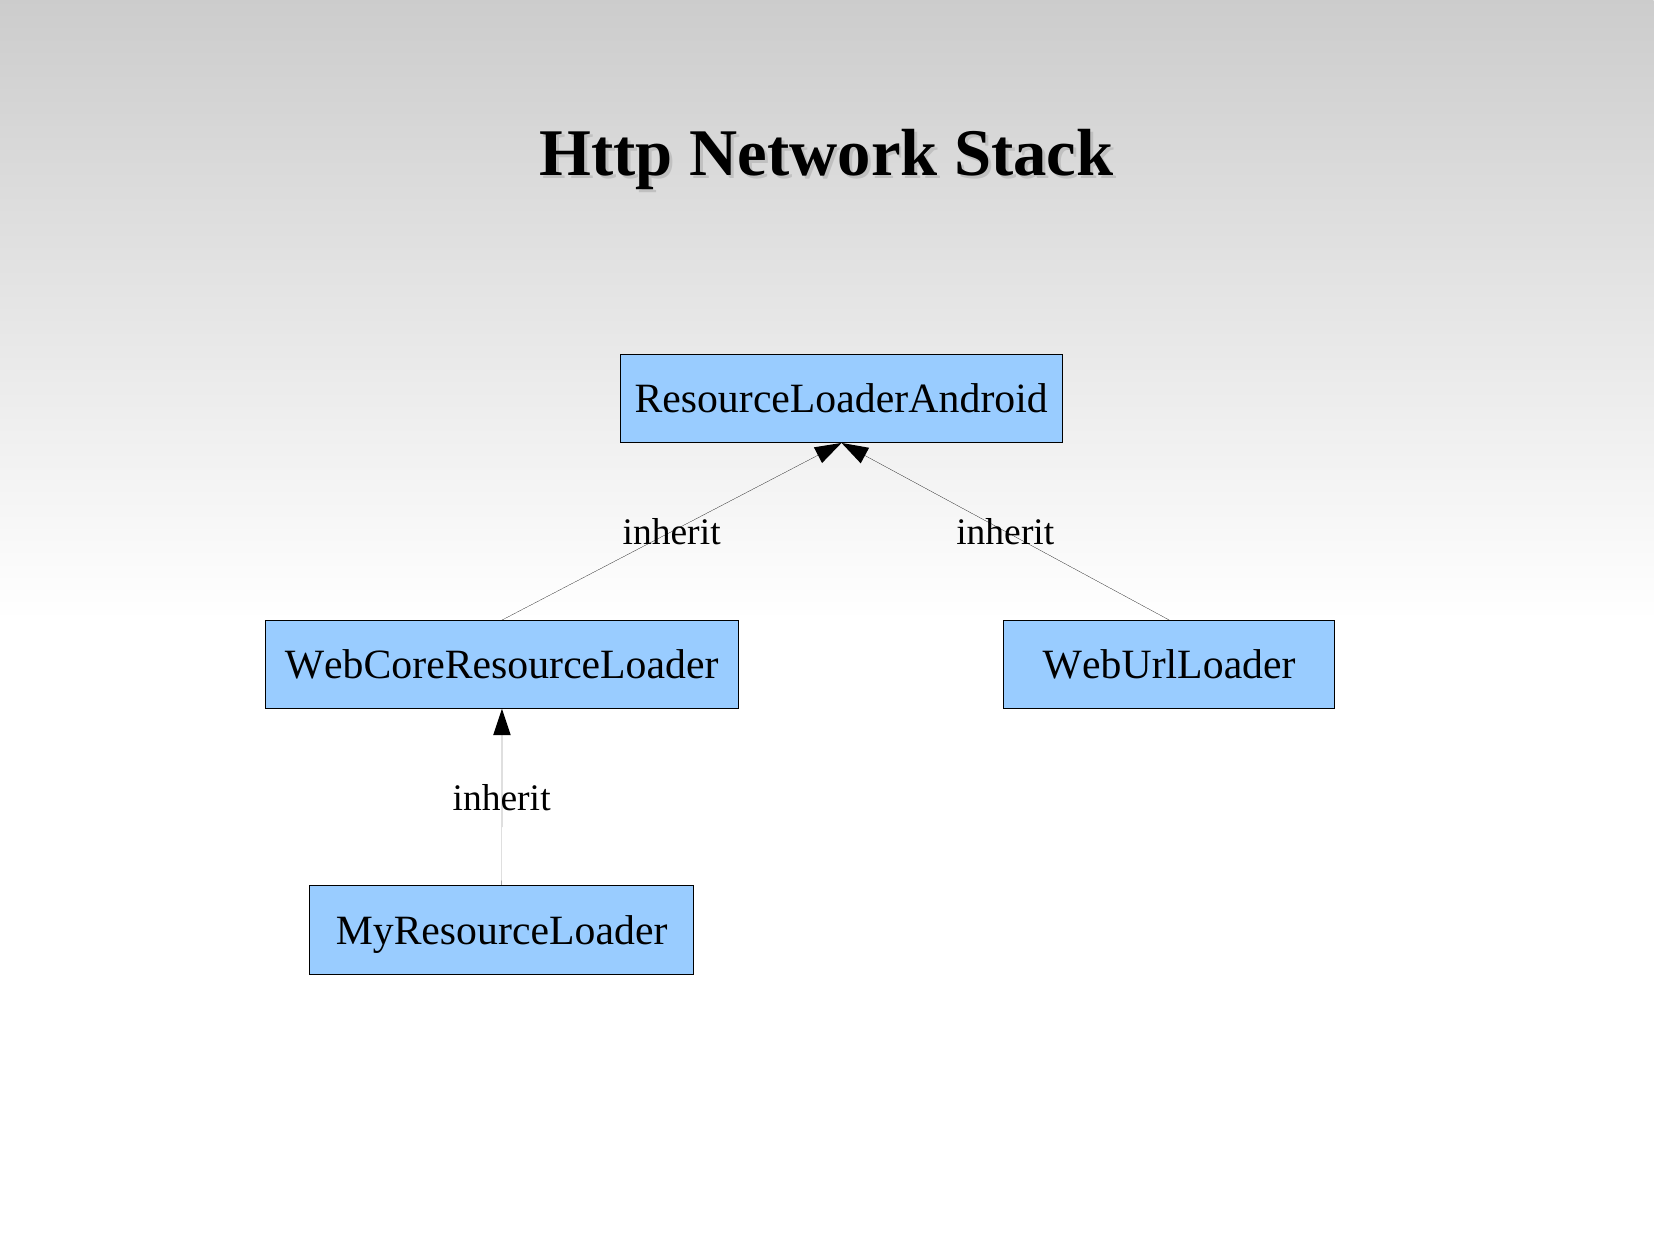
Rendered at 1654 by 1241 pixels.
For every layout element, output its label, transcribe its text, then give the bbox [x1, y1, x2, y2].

text_box MyResourceLoader [309, 885, 694, 975]
text_box ResourceLoaderAndroid [620, 354, 1063, 443]
text_box WebUrlLoader [1003, 620, 1335, 709]
text_box WebCoreResourceLoader [265, 620, 739, 709]
title Http Network Stack [82, 49, 1571, 257]
